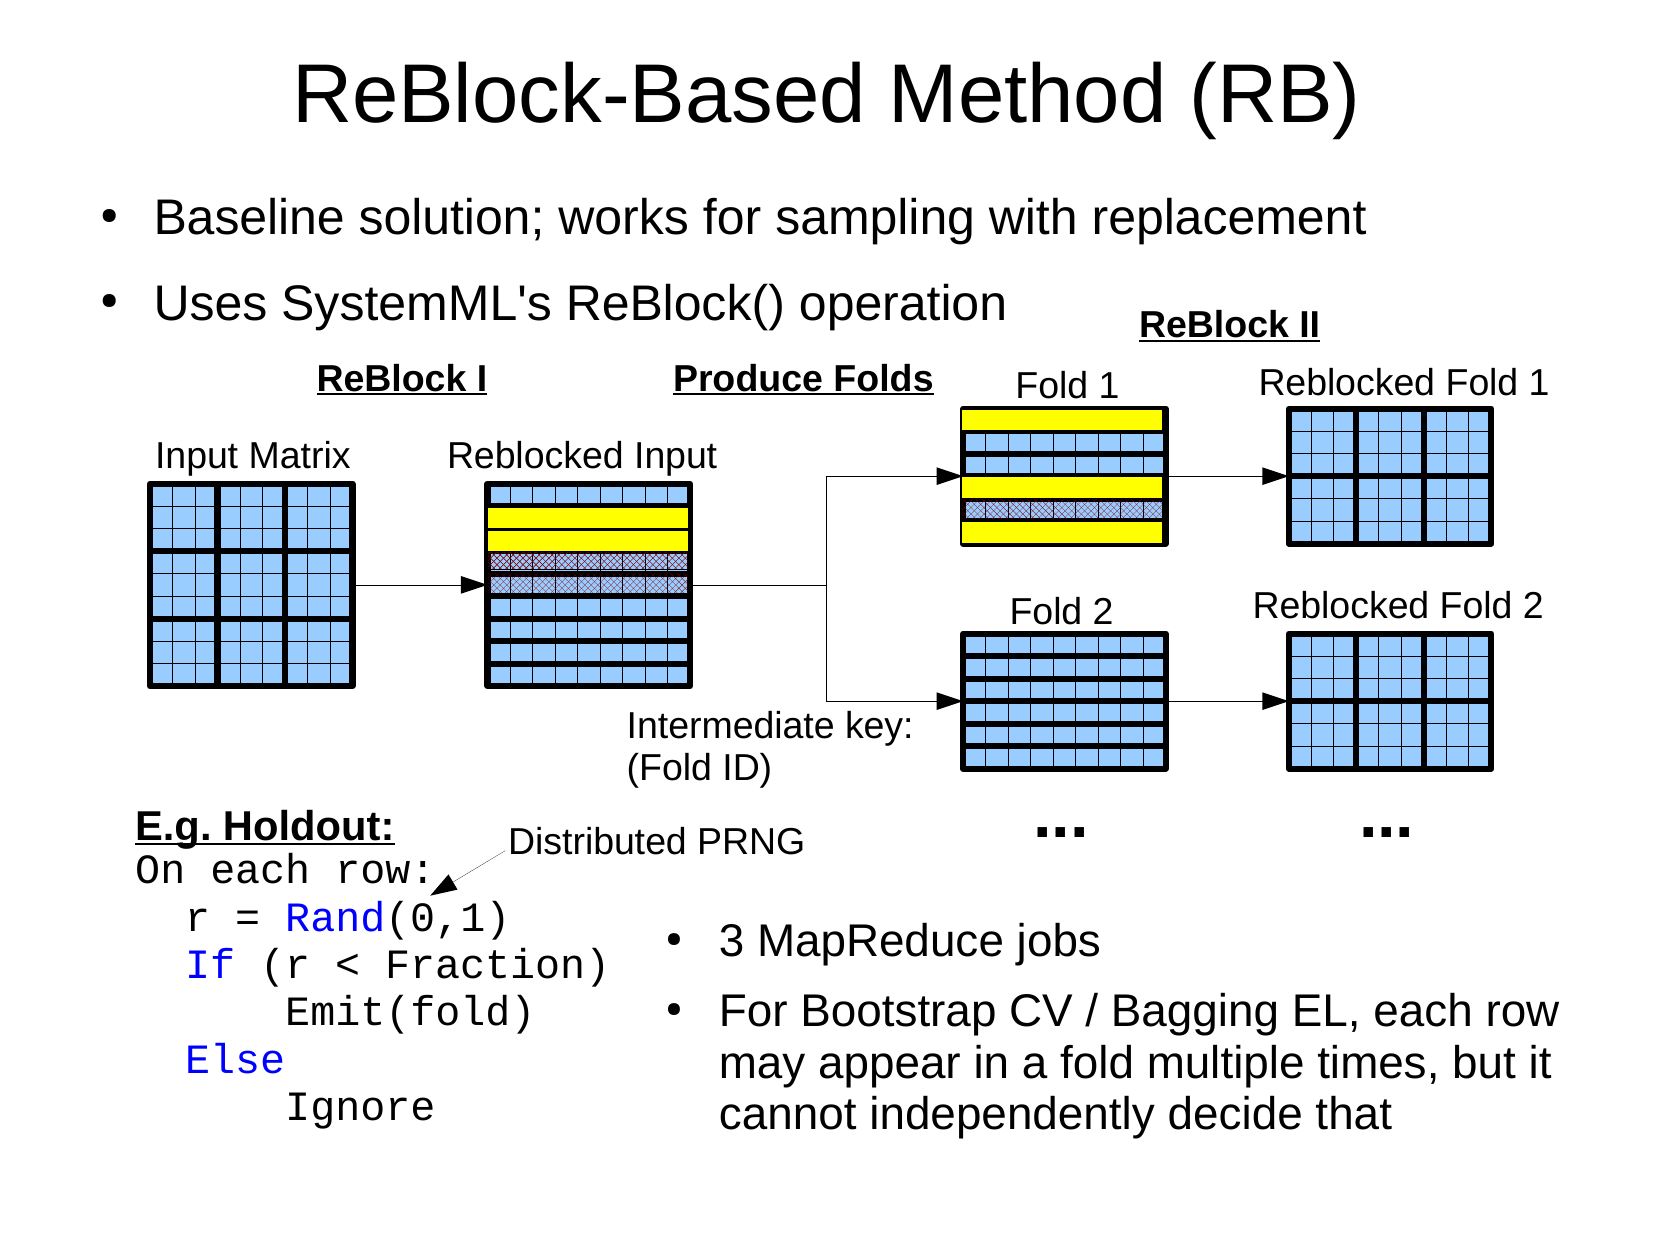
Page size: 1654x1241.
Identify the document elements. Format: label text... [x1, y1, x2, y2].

title ReBlock-Based Method (RB) [82, 43, 1571, 145]
text_box [1402, 724, 1446, 746]
text_box [1144, 633, 1166, 769]
text_box [1312, 432, 1333, 453]
text_box [1009, 640, 1030, 769]
text_box [1469, 679, 1492, 723]
text_box [1447, 747, 1468, 769]
text_box [173, 574, 195, 596]
text_box [308, 642, 330, 663]
text_box [1379, 522, 1401, 544]
text_box [173, 664, 195, 687]
text_box [241, 529, 262, 573]
text_box [961, 408, 1166, 544]
text_box Intermediate key: (Fold ID) [611, 696, 929, 796]
text_box [308, 507, 330, 528]
text_box [331, 642, 353, 663]
text_box [263, 484, 307, 506]
text_box [1054, 640, 1075, 769]
text_box [963, 633, 985, 769]
text_box [1288, 412, 1311, 431]
text_box [150, 664, 172, 687]
text_box [263, 664, 307, 687]
text_box [1447, 412, 1468, 431]
text_box [241, 574, 262, 596]
text_box [241, 484, 262, 506]
text_box [150, 484, 172, 506]
text_box [173, 507, 195, 528]
text_box [1447, 634, 1468, 656]
text_box Produce Folds [658, 349, 949, 408]
text_box [1402, 657, 1446, 678]
text_box [263, 574, 307, 596]
text_box Distributed PRNG [493, 813, 821, 871]
text_box [308, 484, 330, 506]
text_box [1334, 724, 1378, 746]
text_box [1469, 522, 1492, 544]
text_box ... [963, 769, 1189, 860]
text_box [308, 529, 330, 573]
text_box [196, 597, 240, 641]
text_box [1031, 640, 1053, 769]
text_box [1312, 522, 1333, 544]
text_box ReBlock II [1124, 296, 1336, 355]
text_box [1469, 432, 1492, 453]
text_box [1288, 747, 1311, 769]
text_box [1402, 454, 1446, 498]
text_box [1288, 499, 1311, 521]
text_box [1447, 454, 1468, 498]
text_box [1469, 499, 1492, 521]
text_box [241, 597, 262, 641]
text_box [331, 664, 353, 687]
text_box [196, 507, 240, 528]
text_box [1288, 657, 1311, 678]
text_box [173, 484, 195, 506]
text_box [1447, 432, 1468, 453]
text_box Reblocked Input [432, 426, 733, 484]
text_box [1469, 412, 1492, 431]
text_box [1288, 679, 1311, 723]
text_box [986, 633, 1008, 769]
text_box [1334, 522, 1378, 544]
text_box [1334, 432, 1378, 453]
text_box [1469, 747, 1492, 769]
text_box [196, 529, 240, 573]
text_box [1288, 432, 1311, 453]
text_box [331, 574, 353, 596]
text_box Reblocked Fold 1 [1243, 354, 1565, 412]
text_box [150, 507, 172, 528]
text_box Fold 2 [994, 582, 1129, 640]
text_box [1334, 454, 1378, 498]
text_box [1402, 679, 1446, 723]
text_box [331, 507, 353, 528]
text_box [1076, 640, 1098, 769]
text_box Reblocked Fold 2 [1238, 576, 1559, 634]
text_box [150, 529, 172, 573]
text_box [308, 597, 330, 641]
text_box [1447, 499, 1468, 521]
text_box [1379, 412, 1401, 431]
list Baseline solution; works for sampling with replacement Uses SystemML's ReBlock() operation [82, 189, 1571, 331]
text_box [331, 484, 353, 506]
text_box [1402, 499, 1446, 521]
text_box [263, 642, 307, 663]
text_box [241, 507, 262, 528]
text_box [1402, 522, 1446, 544]
text_box [241, 642, 262, 663]
text_box [1312, 657, 1333, 678]
text_box E.g. Holdout: On each row: r = Rand(0,1) If (r < Fraction) Emit(fold) Else Ignore [120, 795, 646, 1127]
text_box [1099, 640, 1120, 769]
text_box [308, 574, 330, 596]
text_box [1447, 657, 1468, 678]
text_box [1447, 522, 1468, 544]
text_box [1288, 454, 1311, 498]
text_box [1312, 679, 1333, 723]
text_box [1312, 499, 1333, 521]
text_box [150, 642, 172, 663]
text_box [1447, 679, 1468, 723]
text_box [1334, 657, 1378, 678]
text_box [331, 529, 353, 573]
text_box 3 MapReduce jobs For Bootstrap CV / Bagging EL, each row may appear in a fold multiple times, but it cannot independently decide that [633, 907, 1646, 1156]
text_box [308, 664, 330, 687]
text_box [1379, 634, 1401, 656]
text_box [150, 574, 172, 596]
text_box [1288, 634, 1311, 656]
text_box [1379, 454, 1401, 498]
text_box [1379, 724, 1401, 746]
text_box [1469, 634, 1492, 656]
text_box ... [1288, 769, 1514, 860]
text_box Input Matrix [140, 426, 366, 484]
text_box [1334, 634, 1378, 656]
text_box [1312, 634, 1333, 656]
text_box [1379, 657, 1401, 678]
text_box [1402, 747, 1446, 769]
text_box [1469, 657, 1492, 678]
text_box [1469, 454, 1492, 498]
text_box [150, 597, 172, 641]
text_box [1402, 412, 1446, 431]
text_box [1312, 412, 1333, 431]
text_box [1312, 724, 1333, 746]
text_box [196, 574, 240, 596]
text_box [263, 529, 307, 573]
text_box [1379, 679, 1401, 723]
text_box [1121, 633, 1143, 769]
text_box [487, 484, 691, 687]
text_box [1288, 522, 1311, 544]
text_box ReBlock I [301, 349, 503, 408]
text_box [263, 507, 307, 528]
text_box [1288, 724, 1311, 746]
text_box [1469, 724, 1492, 746]
text_box [1334, 747, 1378, 769]
text_box [173, 529, 195, 573]
text_box [1334, 679, 1378, 723]
text_box [196, 664, 240, 687]
text_box Fold 1 [1000, 357, 1135, 409]
text_box [173, 597, 195, 641]
text_box [1402, 432, 1446, 453]
text_box [241, 664, 262, 687]
text_box [1379, 432, 1401, 453]
text_box [1334, 412, 1378, 431]
text_box [1334, 499, 1378, 521]
text_box [1447, 724, 1468, 746]
text_box [173, 642, 195, 663]
text_box [196, 642, 240, 663]
text_box [263, 597, 307, 641]
text_box [1312, 747, 1333, 769]
text_box [1312, 454, 1333, 498]
text_box [1379, 747, 1401, 769]
text_box [1402, 634, 1446, 656]
text_box [331, 597, 353, 641]
text_box [196, 484, 240, 506]
text_box [1379, 499, 1401, 521]
